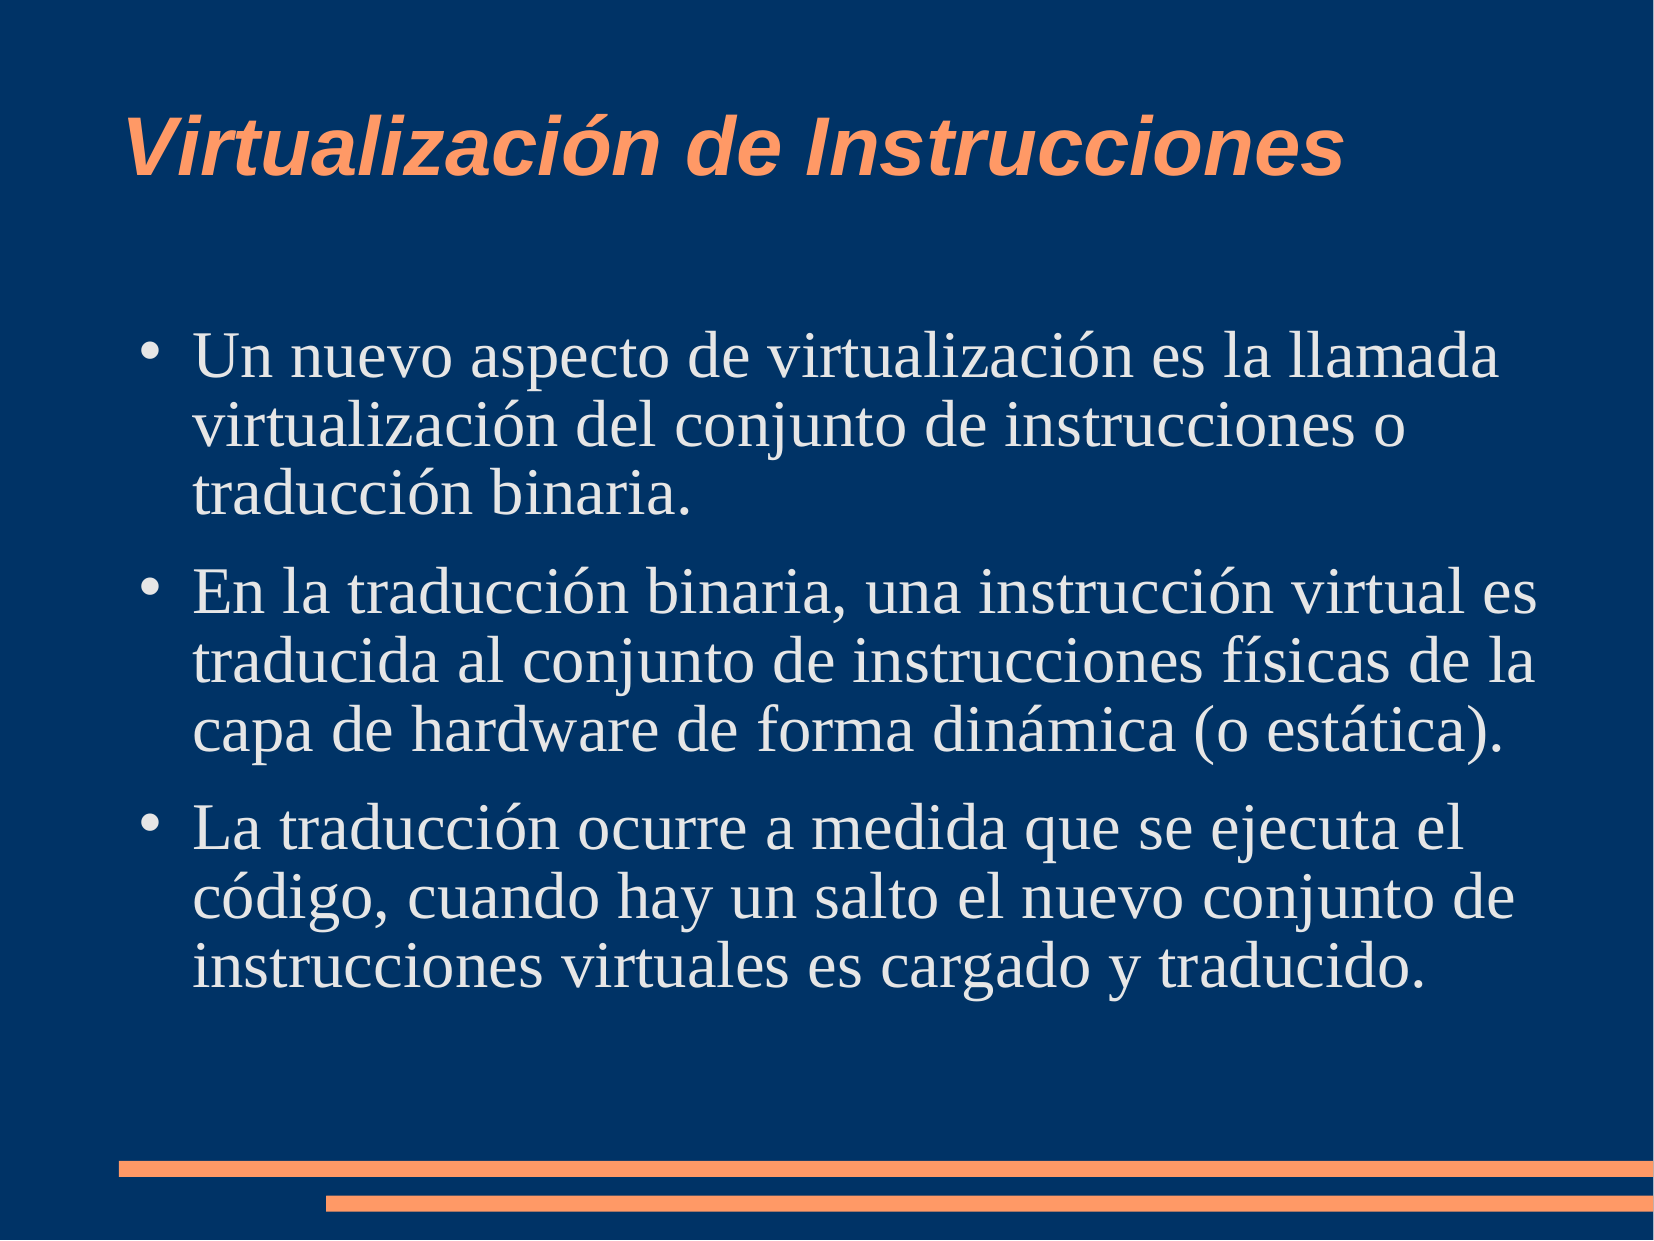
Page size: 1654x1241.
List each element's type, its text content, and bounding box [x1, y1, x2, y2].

list Un nuevo aspecto de virtualización es la llamada virtualización del conjunto de instrucciones o traducción binaria. En la traducción binaria, una instrucción virtual es traducida al conjunto de instrucciones físicas de la capa de hardware de forma dinámica (o estática). La traducción ocurre a medida que se ejecuta el código, cuando hay un salto el nuevo conjunto de instrucciones virtuales es cargado y traducido. [121, 322, 1561, 1118]
title Virtualización de Instrucciones [121, 46, 1534, 254]
